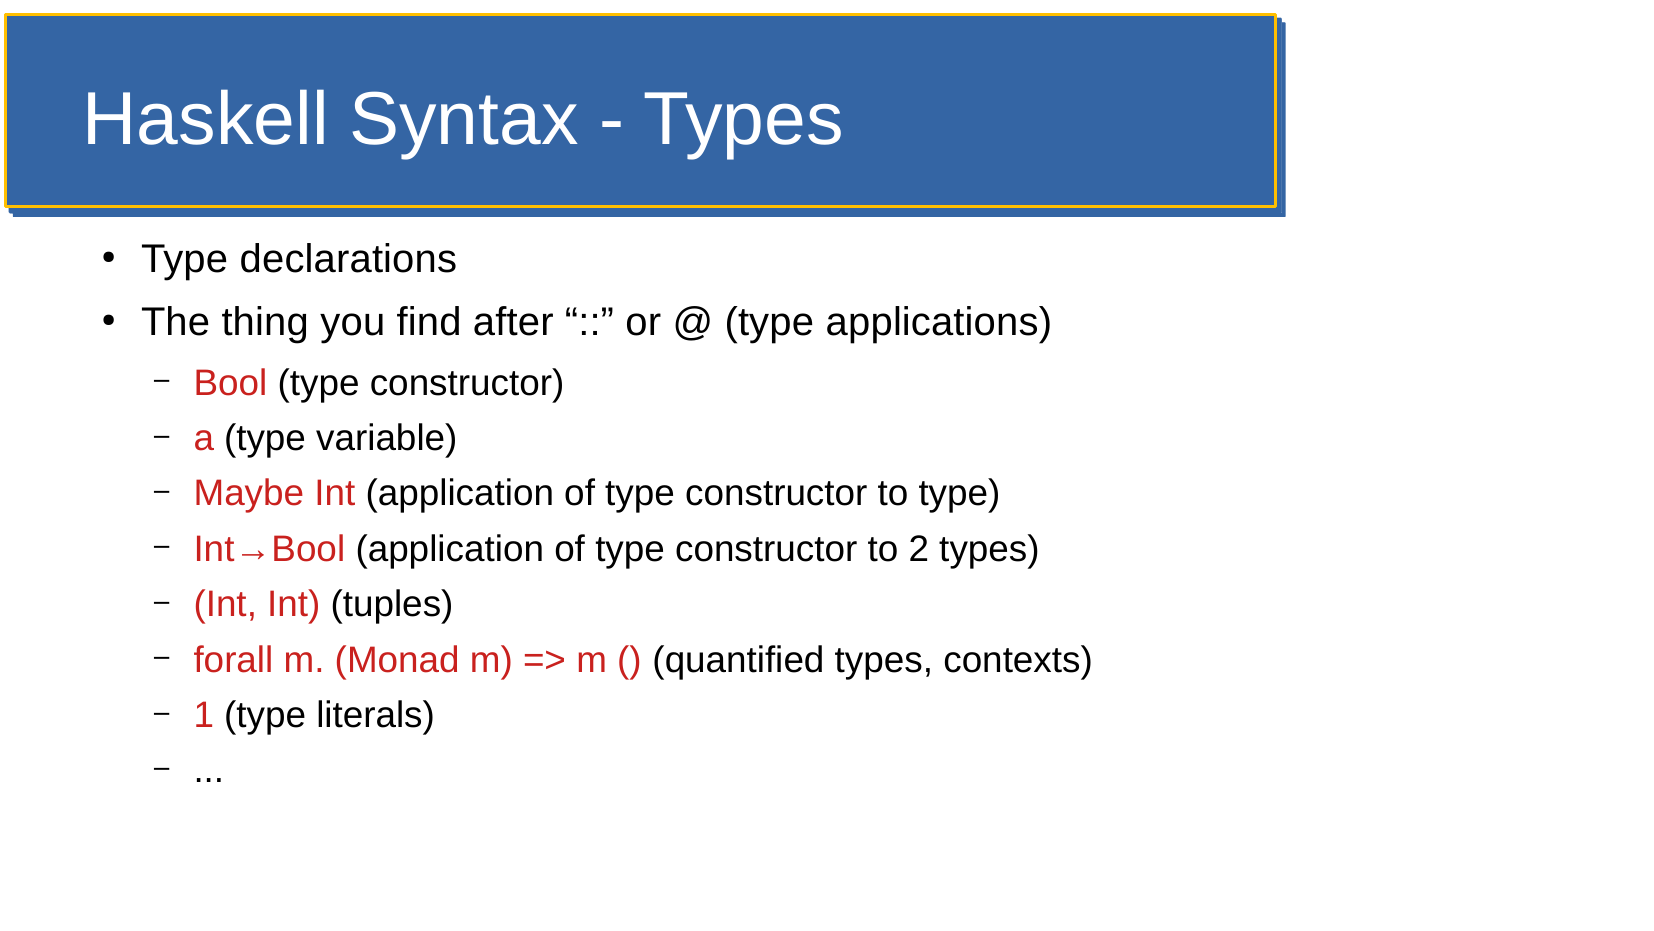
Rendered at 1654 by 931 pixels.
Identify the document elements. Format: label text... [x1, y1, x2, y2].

title Haskell Syntax - Types [82, 44, 1235, 192]
list Type declarations The thing you find after “::” or @ (type applications) Bool (type constructor) a (type variable) Maybe Int (application of type constructor to type) Int→Bool (application of type constructor to 2 types) (Int, Int) (tuples) forall m. (Monad m) => m () (quantified types, contexts) 1 (type literals) ... [88, 236, 1565, 798]
